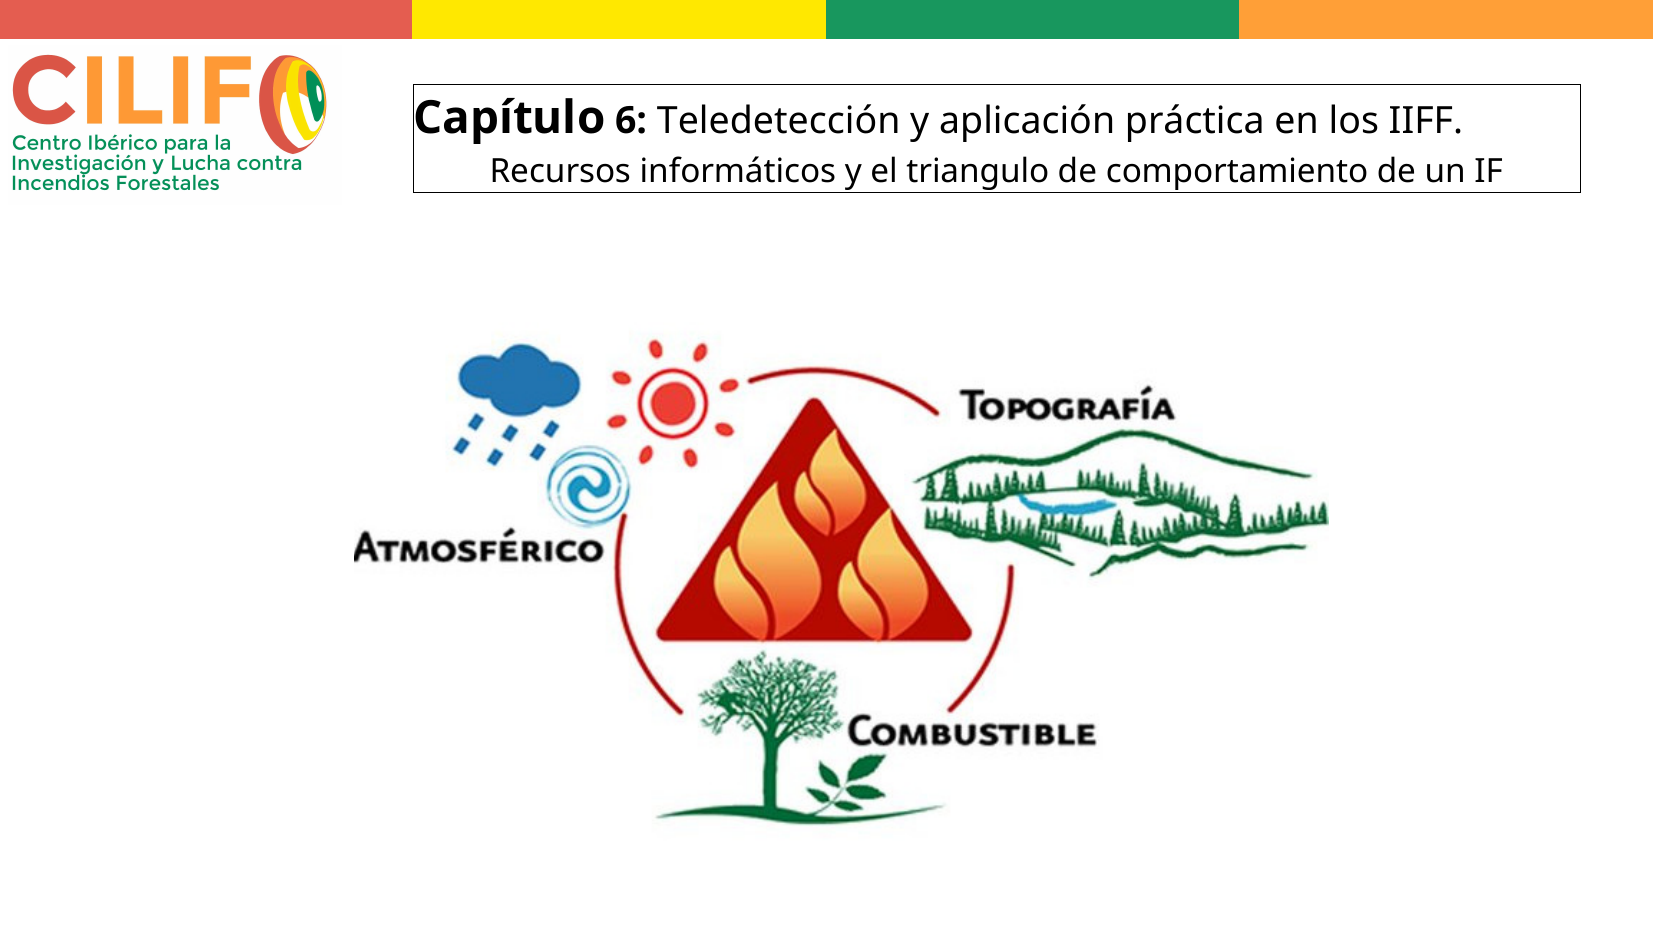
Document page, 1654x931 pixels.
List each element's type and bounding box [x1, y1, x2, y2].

picture [354, 266, 1329, 886]
picture [8, 45, 342, 205]
